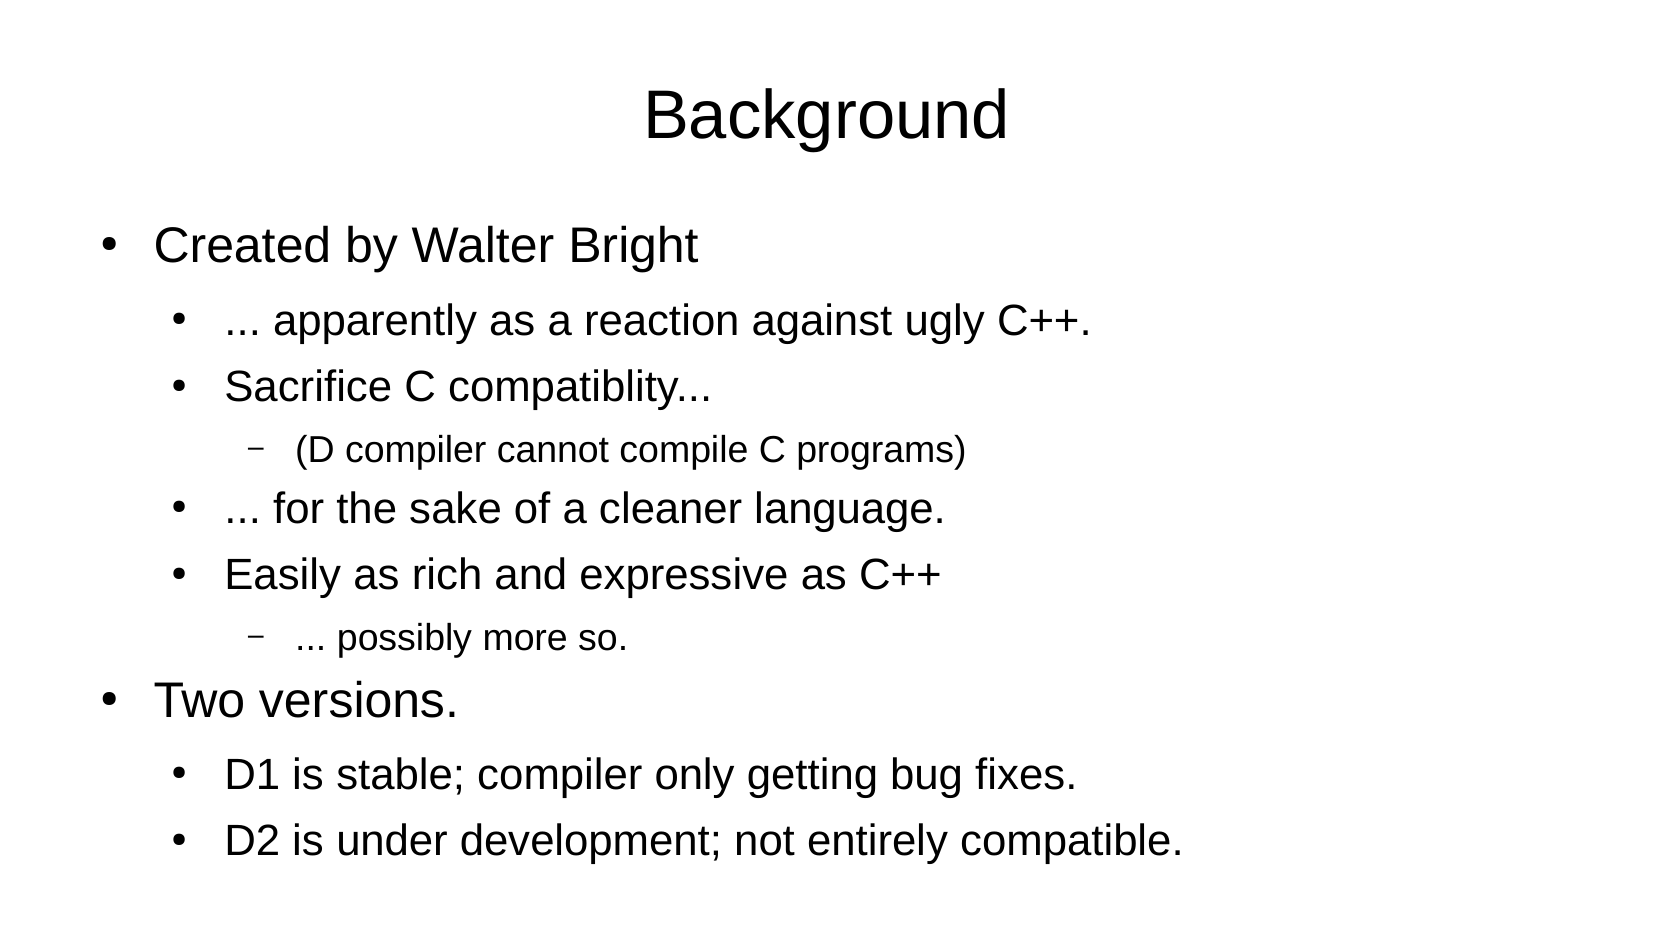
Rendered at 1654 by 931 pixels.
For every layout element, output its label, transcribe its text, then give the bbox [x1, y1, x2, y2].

list Created by Walter Bright ... apparently as a reaction against ugly C++. Sacrifice C compatiblity... (D compiler cannot compile C programs) ... for the sake of a cleaner language. Easily as rich and expressive as C++ ... possibly more so. Two versions. D1 is stable; compiler only getting bug fixes. D2 is under development; not entirely compatible. [82, 217, 1571, 866]
title Background [82, 37, 1571, 193]
